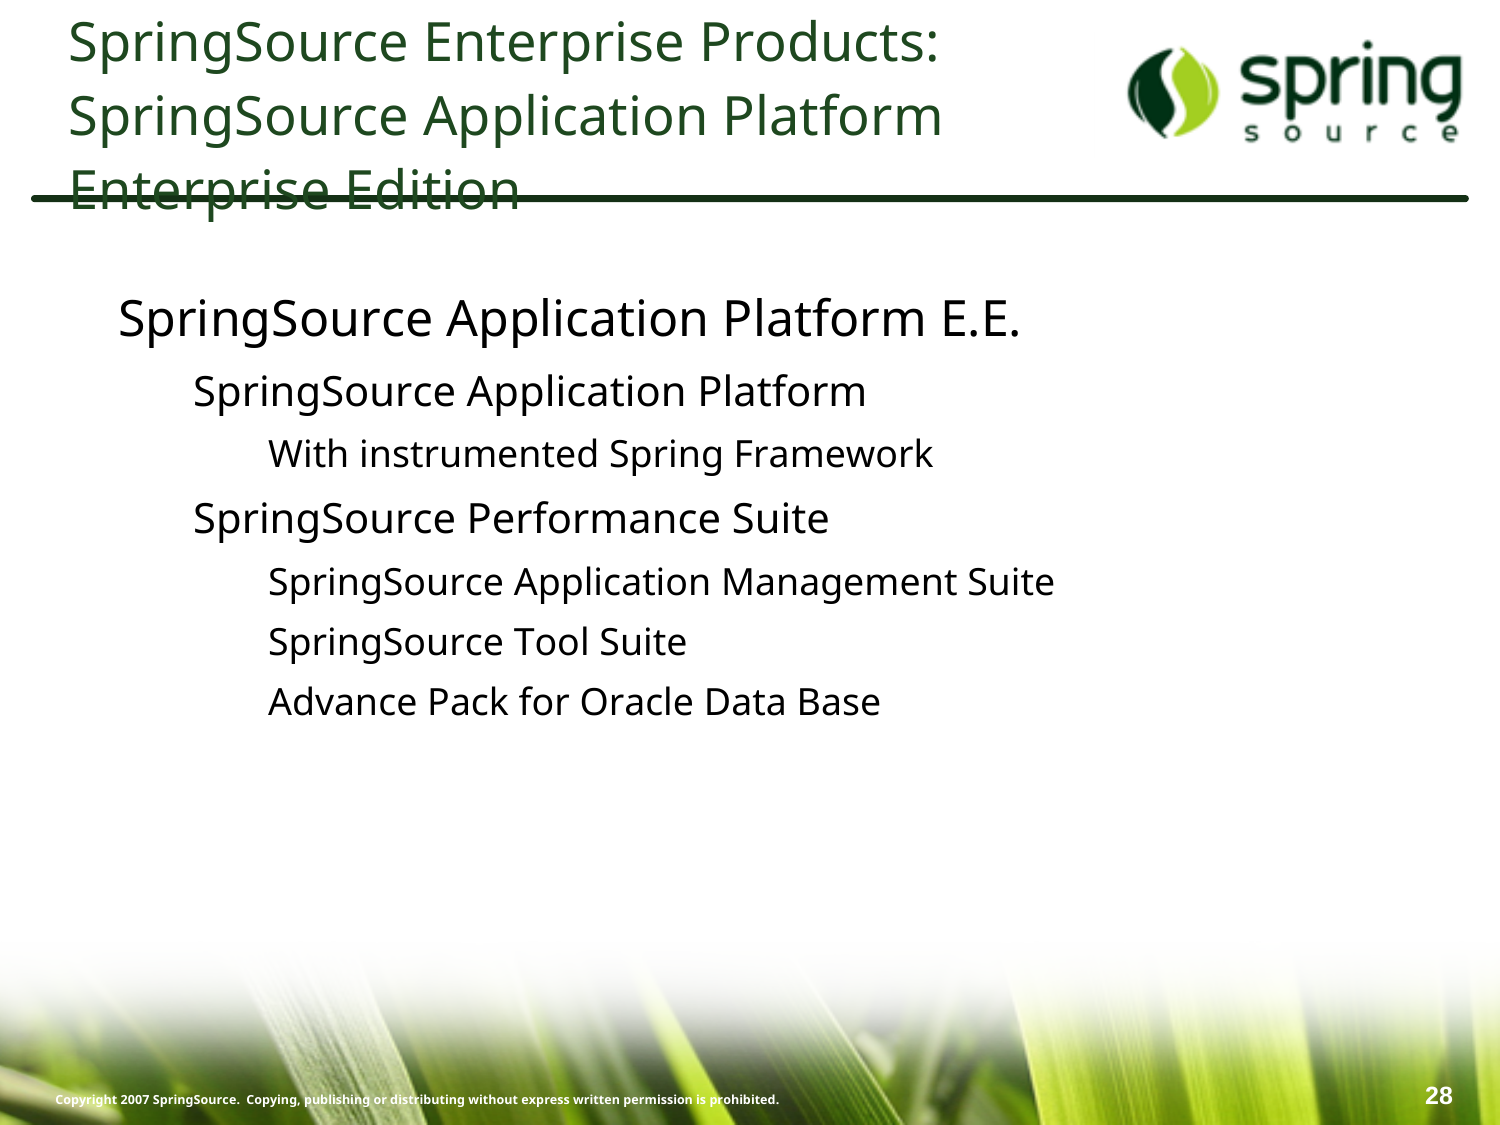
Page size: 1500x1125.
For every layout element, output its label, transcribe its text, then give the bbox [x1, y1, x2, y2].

list SpringSource Application Platform E.E. SpringSource Application Platform With instrumented Spring Framework SpringSource Performance Suite SpringSource Application Management Suite SpringSource Tool Suite Advance Pack for Oracle Data Base [103, 275, 1394, 938]
picture [1093, 32, 1500, 158]
title SpringSource Enterprise Products: SpringSource Application Platform Enterprise Edition [53, 0, 1086, 209]
picture [0, 941, 1500, 1125]
